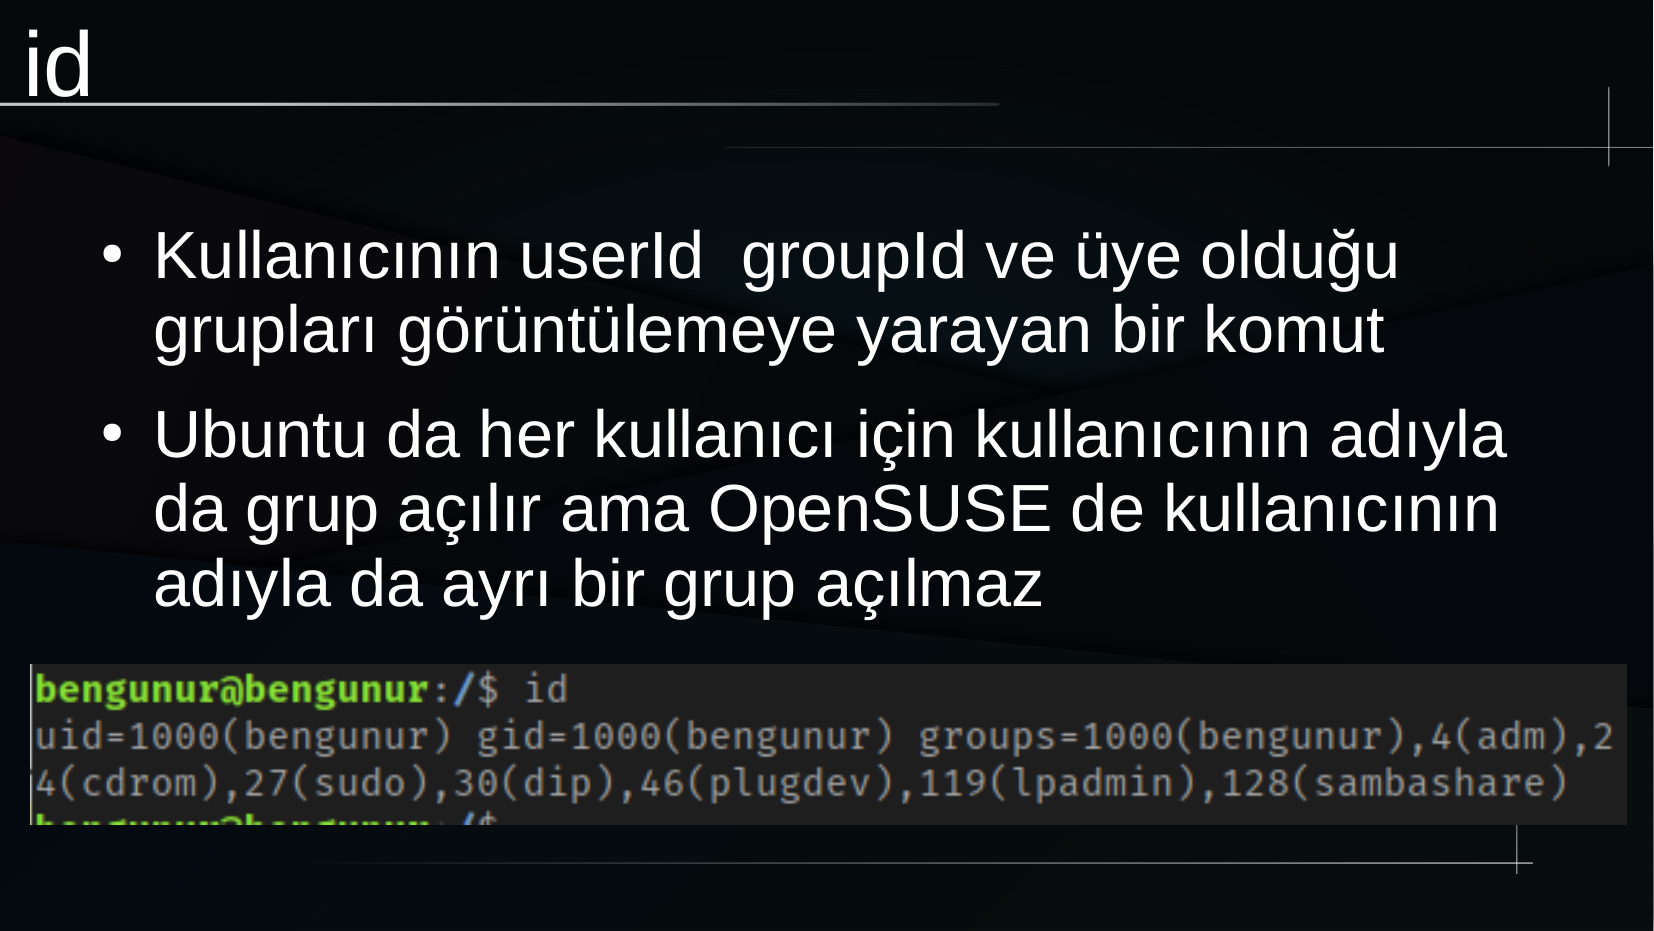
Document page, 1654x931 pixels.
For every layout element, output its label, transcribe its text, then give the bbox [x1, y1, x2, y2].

list Kullanıcının userId groupId ve üye olduğu grupları görüntülemeye yarayan bir komut Ubuntu da her kullanıcı için kullanıcının adıyla da grup açılır ama OpenSUSE de kullanıcının adıyla da ayrı bir grup açılmaz [82, 217, 1571, 664]
picture [0, 0, 1654, 931]
title id [23, 11, 1589, 119]
